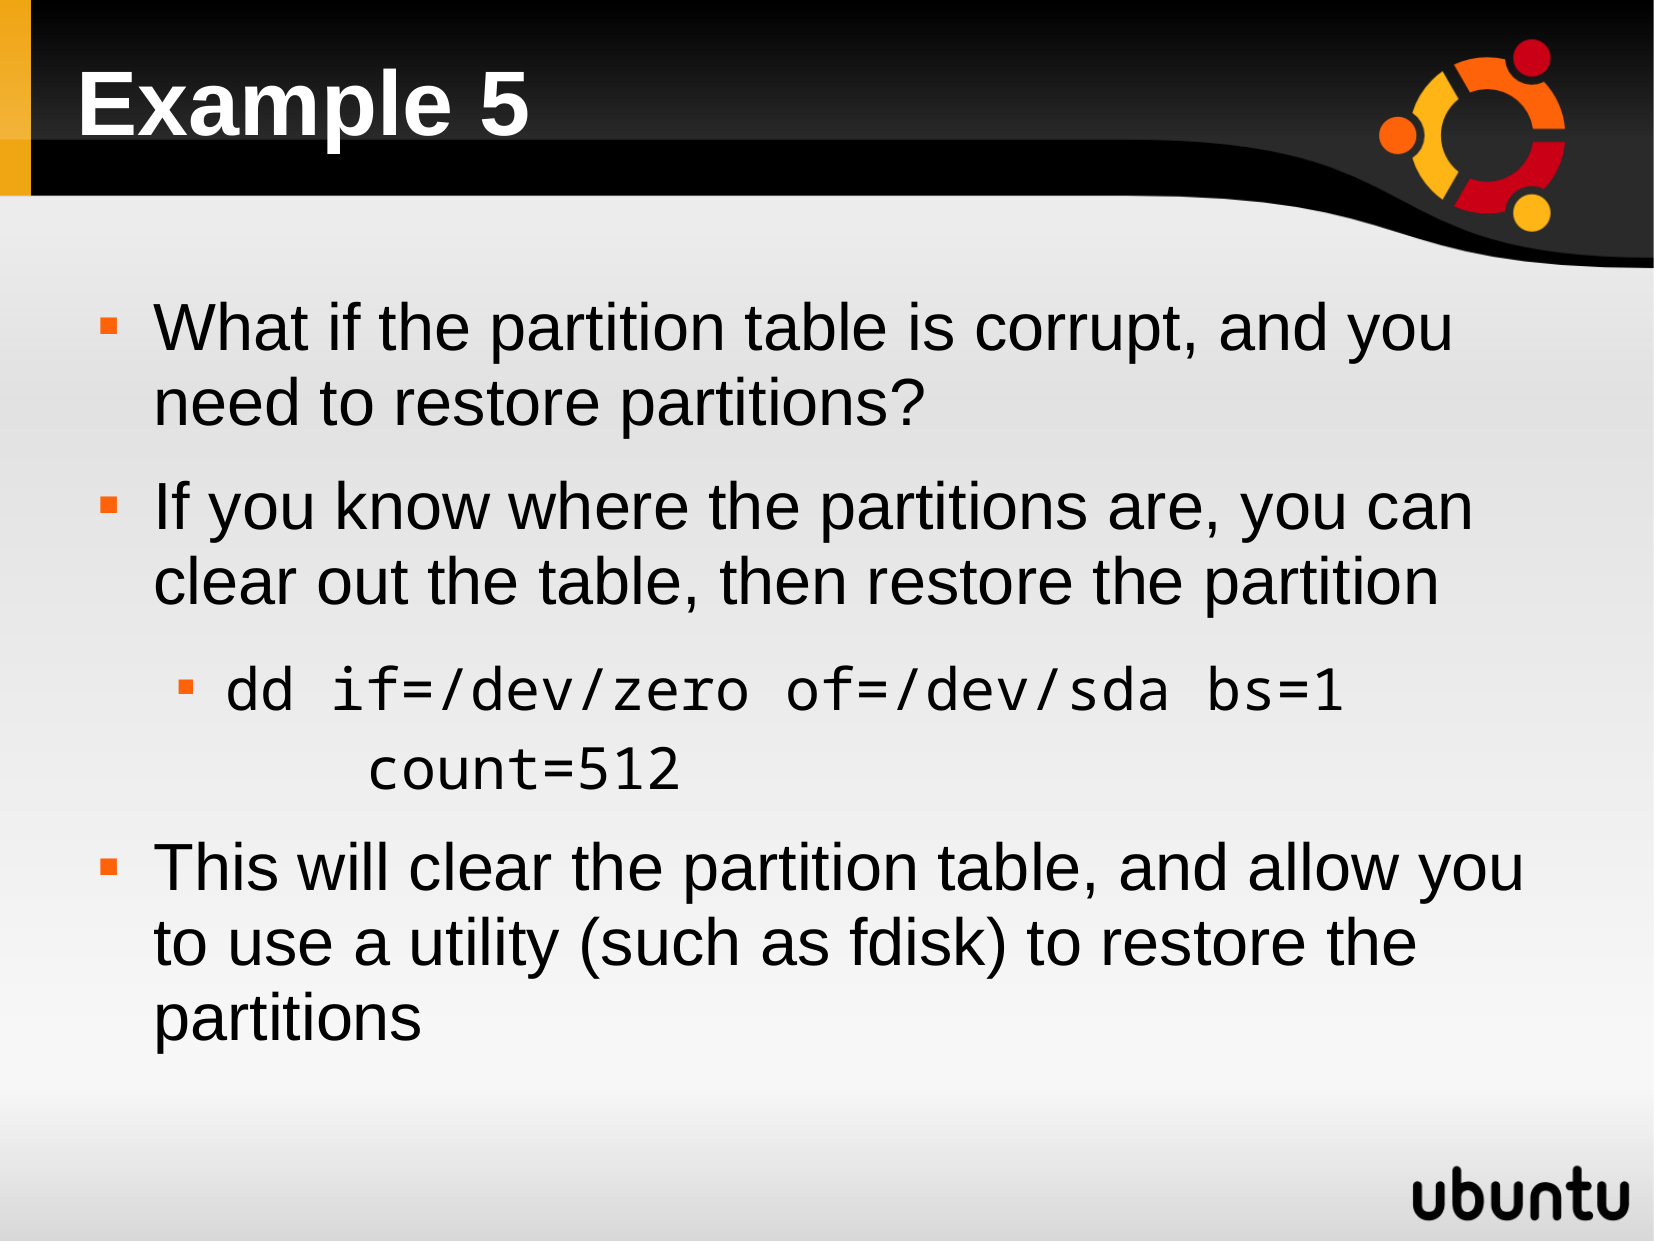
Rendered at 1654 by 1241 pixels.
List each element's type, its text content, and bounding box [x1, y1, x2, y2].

list What if the partition table is corrupt, and you need to restore partitions? If you know where the partitions are, you can clear out the table, then restore the partition dd if=/dev/zero of=/dev/sda bs=1 count=512 This will clear the partition table, and allow you to use a utility (such as fdisk) to restore the partitions [82, 290, 1576, 1094]
title Example 5 [76, 0, 1565, 208]
picture [0, 0, 1654, 1241]
